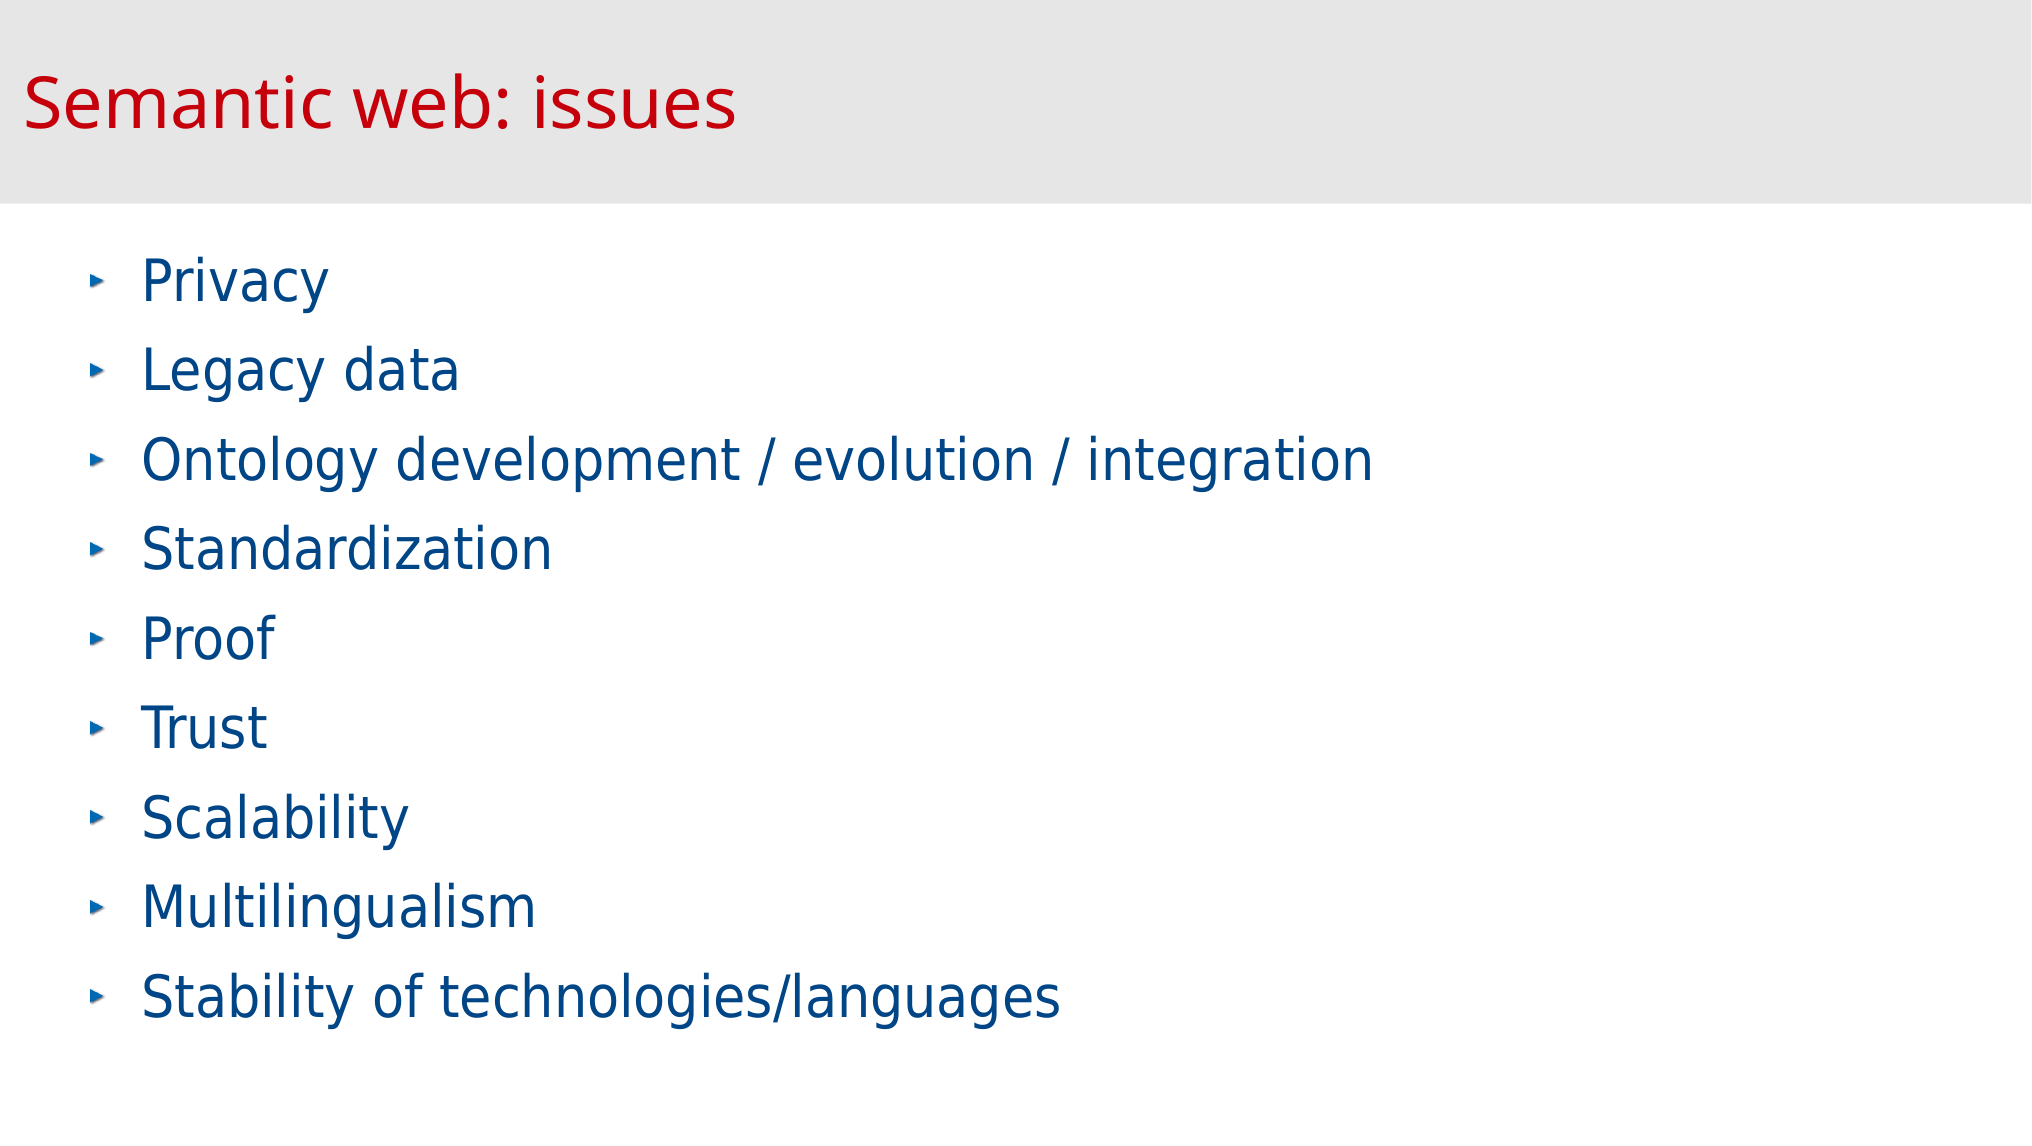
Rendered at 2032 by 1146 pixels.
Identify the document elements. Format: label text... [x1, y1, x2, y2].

title Semantic web: issues [0, 0, 2032, 204]
list Privacy Legacy data Ontology development / evolution / integration Standardization Proof Trust Scalability Multilingualism Stability of technologies/languages [0, 247, 2032, 1134]
